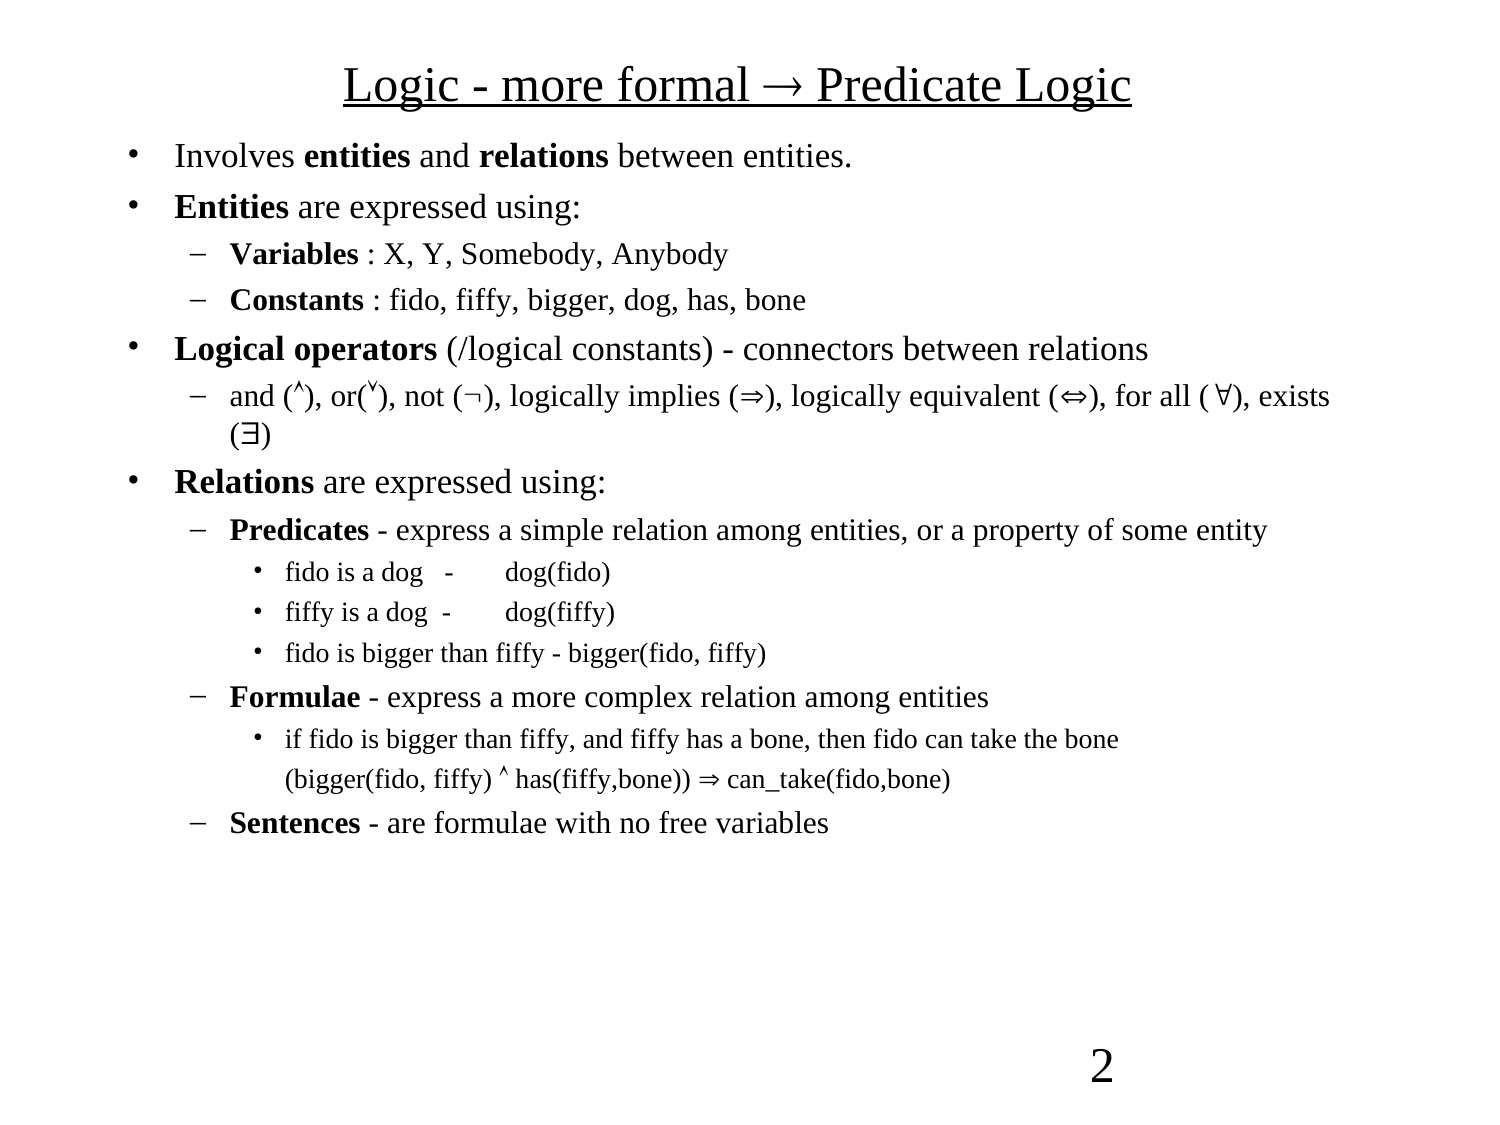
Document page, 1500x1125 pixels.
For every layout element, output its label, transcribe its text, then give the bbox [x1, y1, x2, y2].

list Involves entities and relations between entities. Entities are expressed using: Variables : X, Y, Somebody, Anybody Constants : fido, fiffy, bigger, dog, has, bone Logical operators (/logical constants) - connectors between relations and (), or(), not (), logically implies (), logically equivalent (), for all (), exists () Relations are expressed using: Predicates - express a simple relation among entities, or a property of some entity fido is a dog - dog(fido) fiffy is a dog - dog(fiffy) fido is bigger than fiffy - bigger(fido, fiffy) Formulae - express a more complex relation among entities if fido is bigger than fiffy, and fiffy has a bone, then fido can take the bone (bigger(fido, fiffy)  has(fiffy,bone))  can_take(fido,bone) Sentences - are formulae with no free variables [112, 125, 1388, 850]
title Logic - more formal  Predicate Logic [99, 0, 1375, 163]
